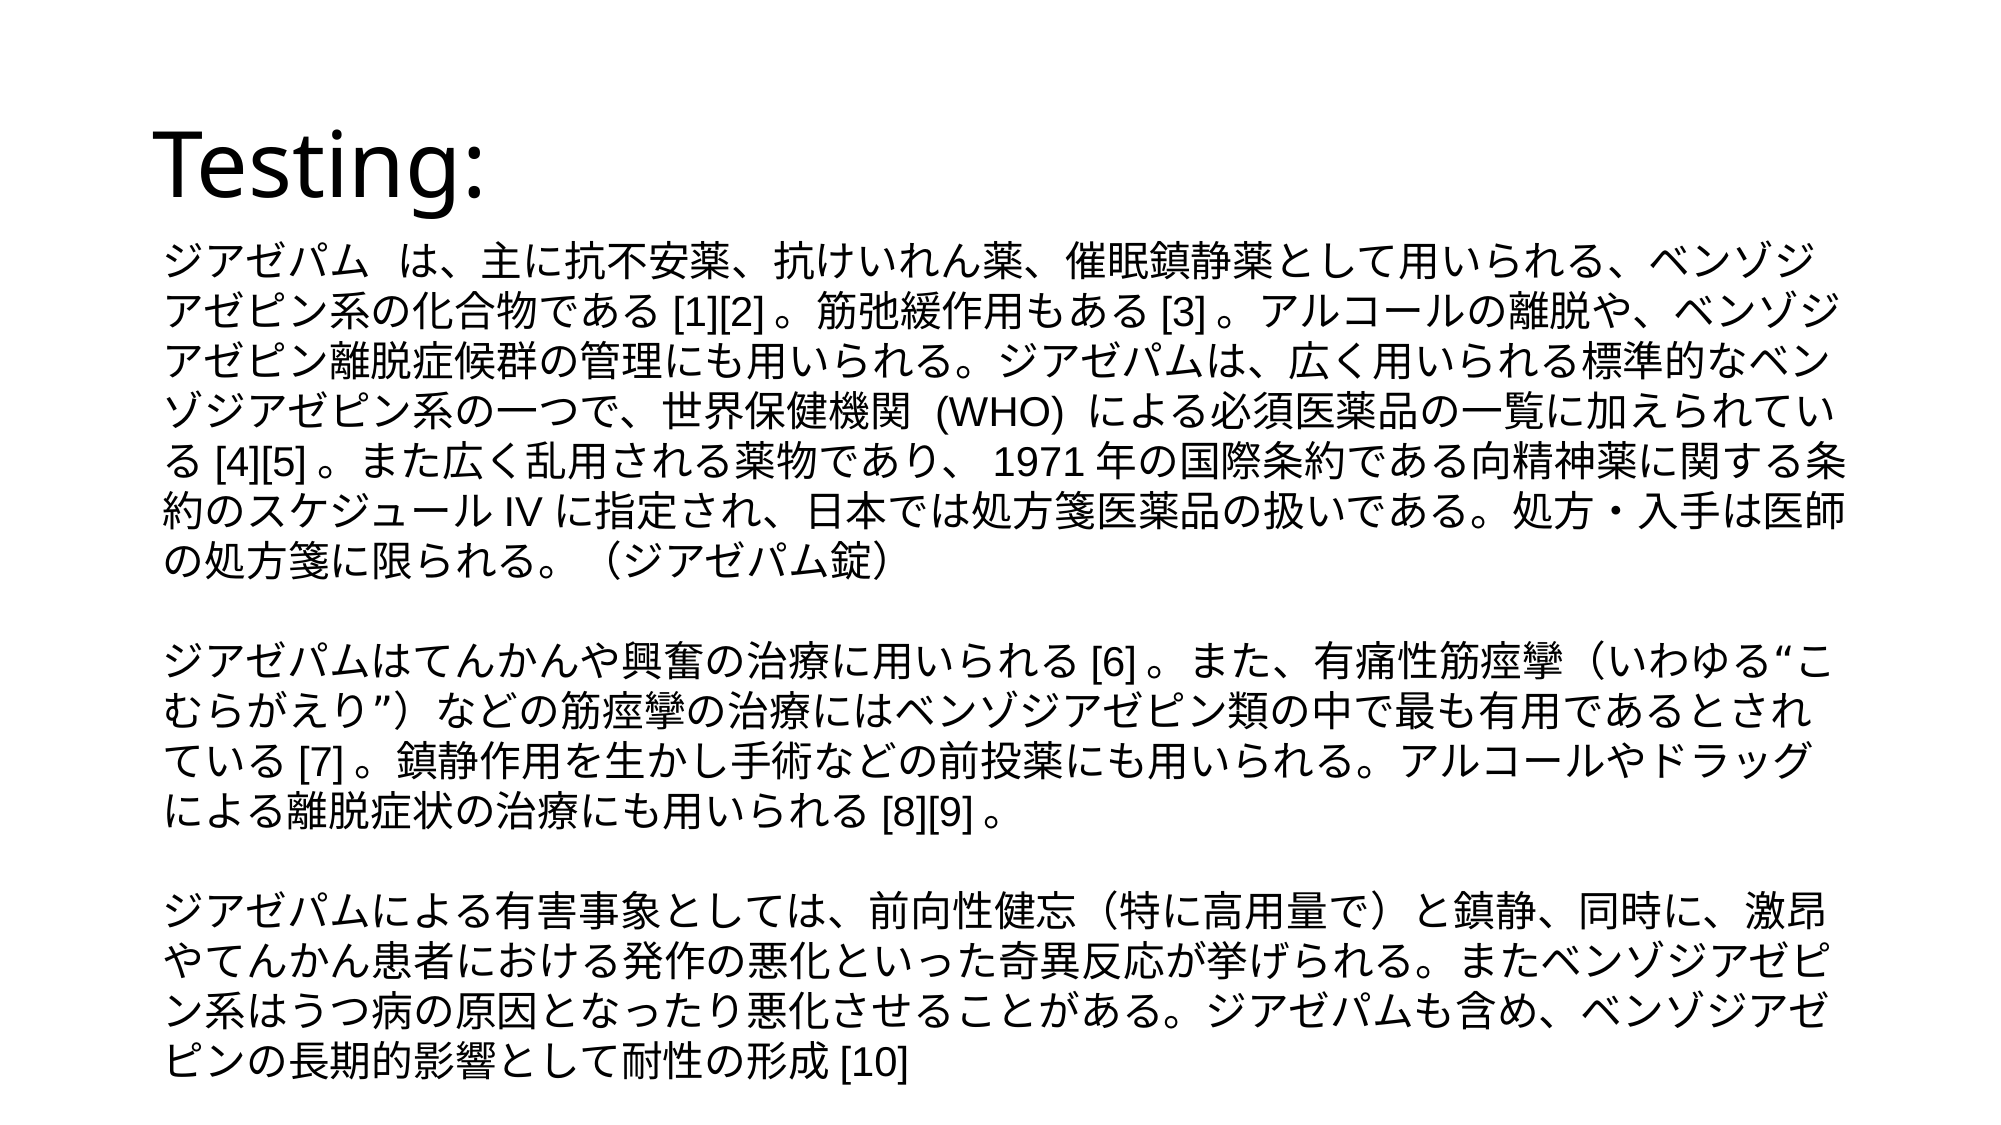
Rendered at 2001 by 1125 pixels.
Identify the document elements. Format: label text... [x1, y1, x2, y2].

text_box ジアゼパム は、主に抗不安薬、抗けいれん薬、催眠鎮静薬として用いられる、ベンゾジアゼピン系の化合物である[1][2]。筋弛緩作用もある[3]。アルコールの離脱や、ベンゾジアゼピン離脱症候群の管理にも用いられる。ジアゼパムは、広く用いられる標準的なベンゾジアゼピン系の一つで、世界保健機関 (WHO) による必須医薬品の一覧に加えられている[4][5]。また広く乱用される薬物であり、1971年の国際条約である向精神薬に関する条約のスケジュールIVに指定され、日本では処方箋医薬品の扱いである。処方・入手は医師の処方箋に限られる。（ジアゼパム錠） ジアゼパムはてんかんや興奮の治療に用いられる[6]。また、有痛性筋痙攣（いわゆる“こむらがえり”）などの筋痙攣の治療にはベンゾジアゼピン類の中で最も有用であるとされている[7]。鎮静作用を生かし手術などの前投薬にも用いられる。アルコールやドラッグによる離脱症状の治療にも用いられる[8][9]。 ジアゼパムによる有害事象としては、前向性健忘（特に高用量で）と鎮静、同時に、激昂やてんかん患者における発作の悪化といった奇異反応が挙げられる。またベンゾジアゼピン系はうつ病の原因となったり悪化させることがある。ジアゼパムも含め、ベンゾジアゼピンの長期的影響として耐性の形成[10] [148, 227, 1863, 1093]
text_box Testing: [137, 59, 1862, 277]
